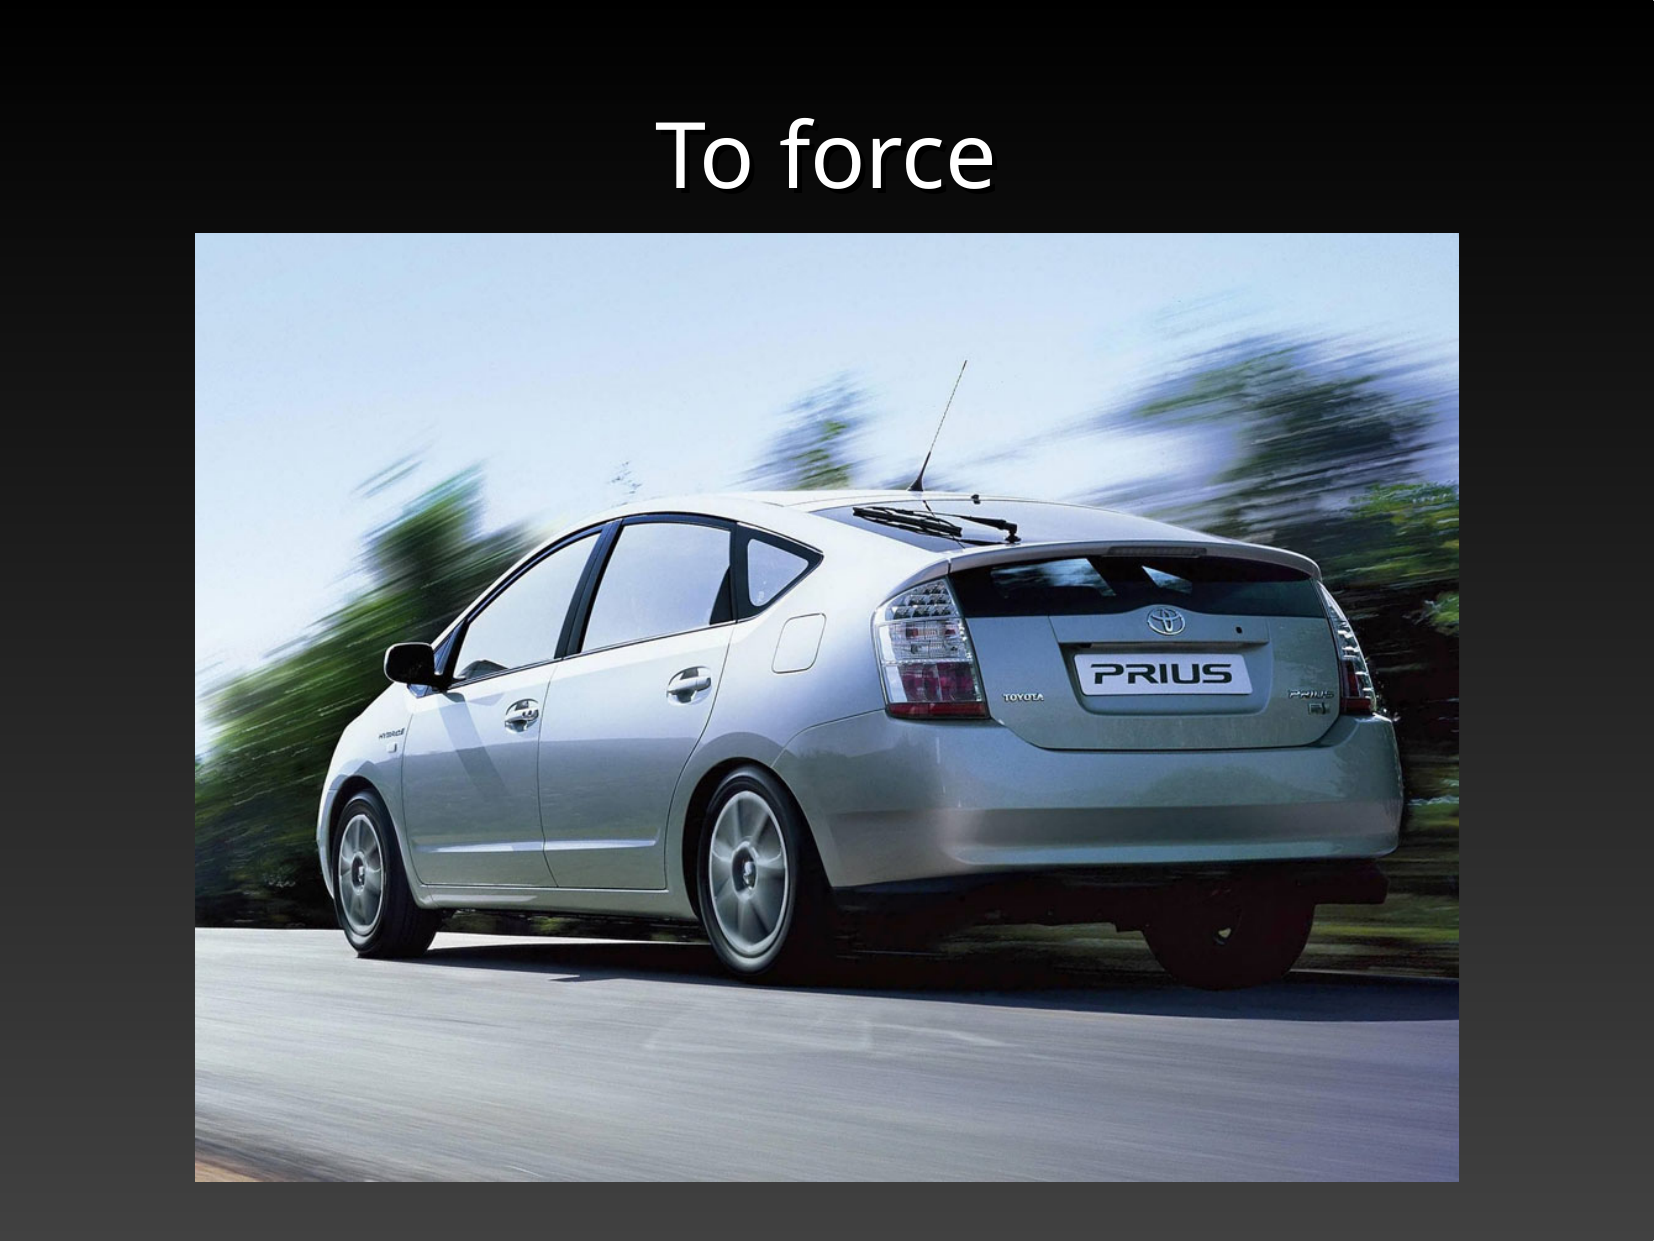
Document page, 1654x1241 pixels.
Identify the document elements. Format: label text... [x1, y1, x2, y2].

picture [195, 233, 1459, 1182]
title To force [82, 56, 1571, 250]
